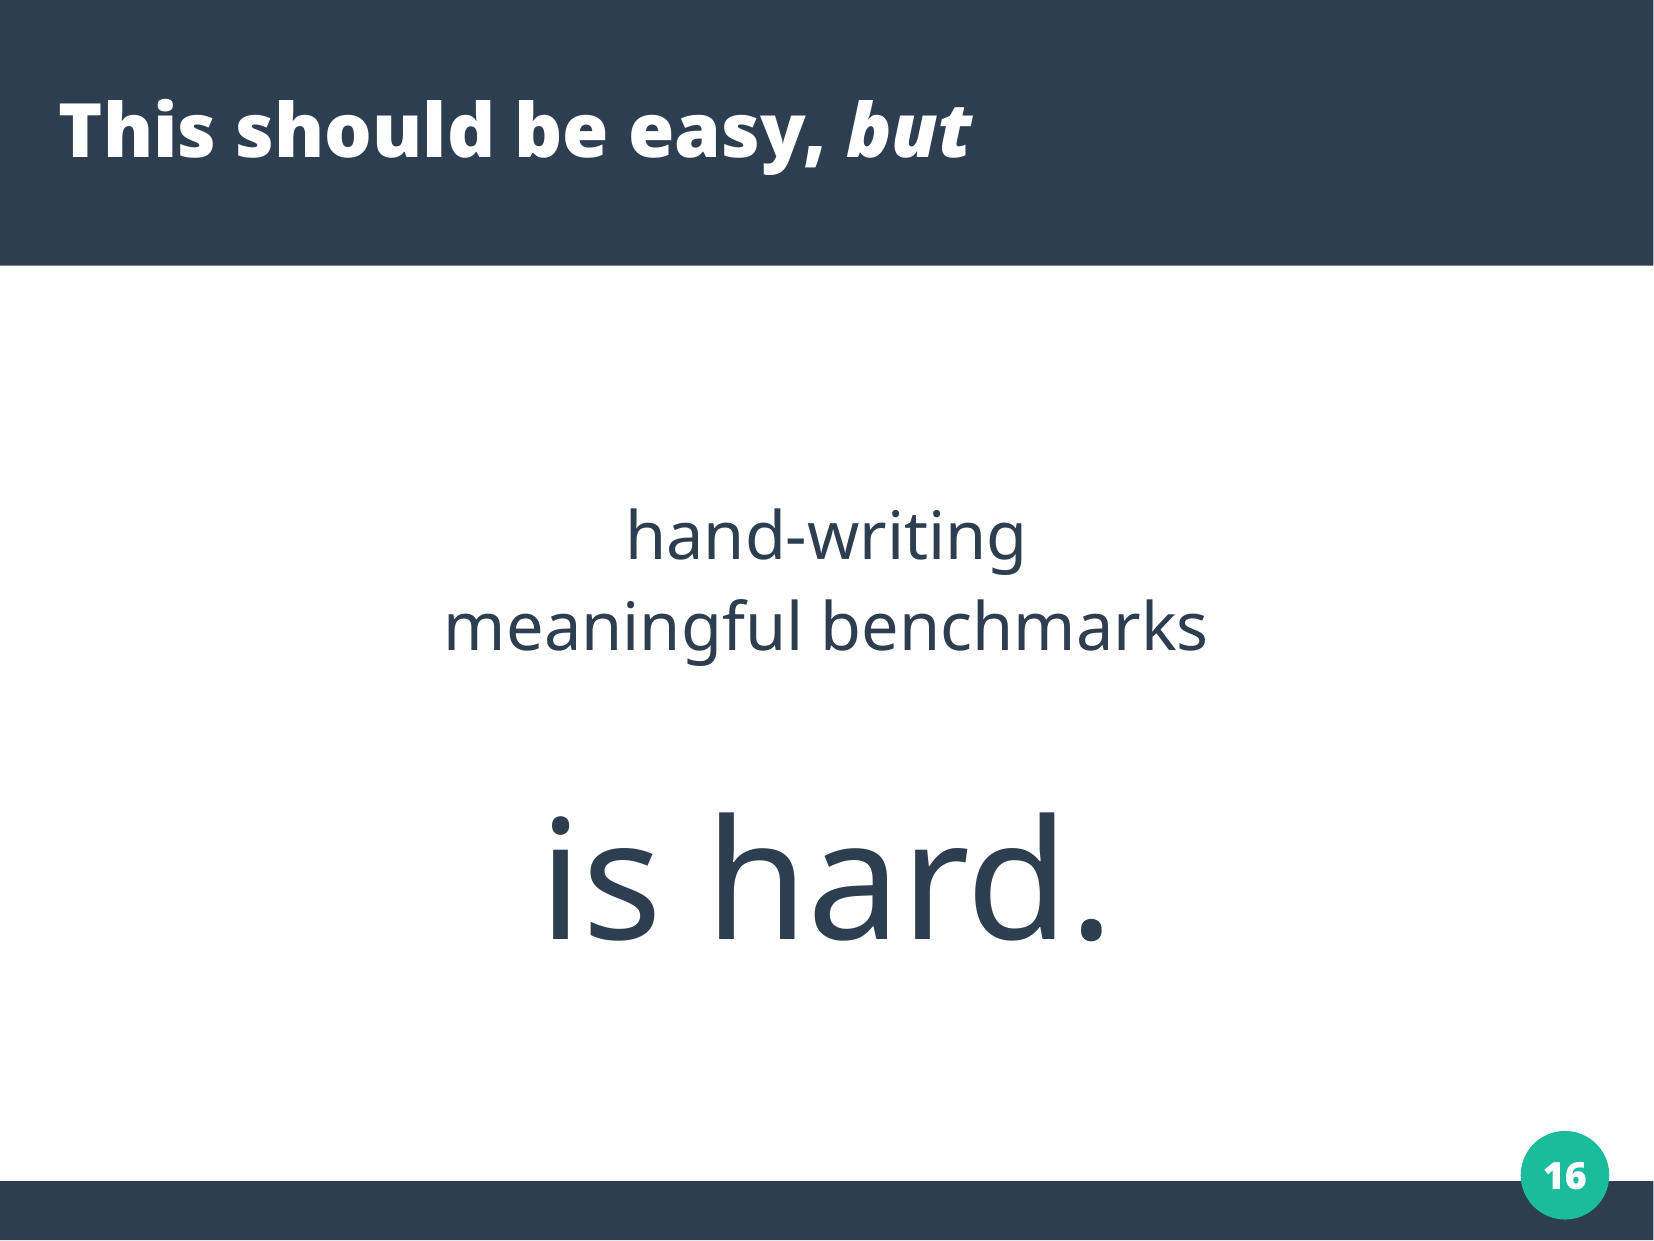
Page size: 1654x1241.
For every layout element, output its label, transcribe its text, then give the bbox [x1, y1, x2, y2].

subtitle hand-writing meaningful benchmarks is hard. [59, 324, 1595, 1152]
title This should be easy, but [59, 56, 1595, 200]
